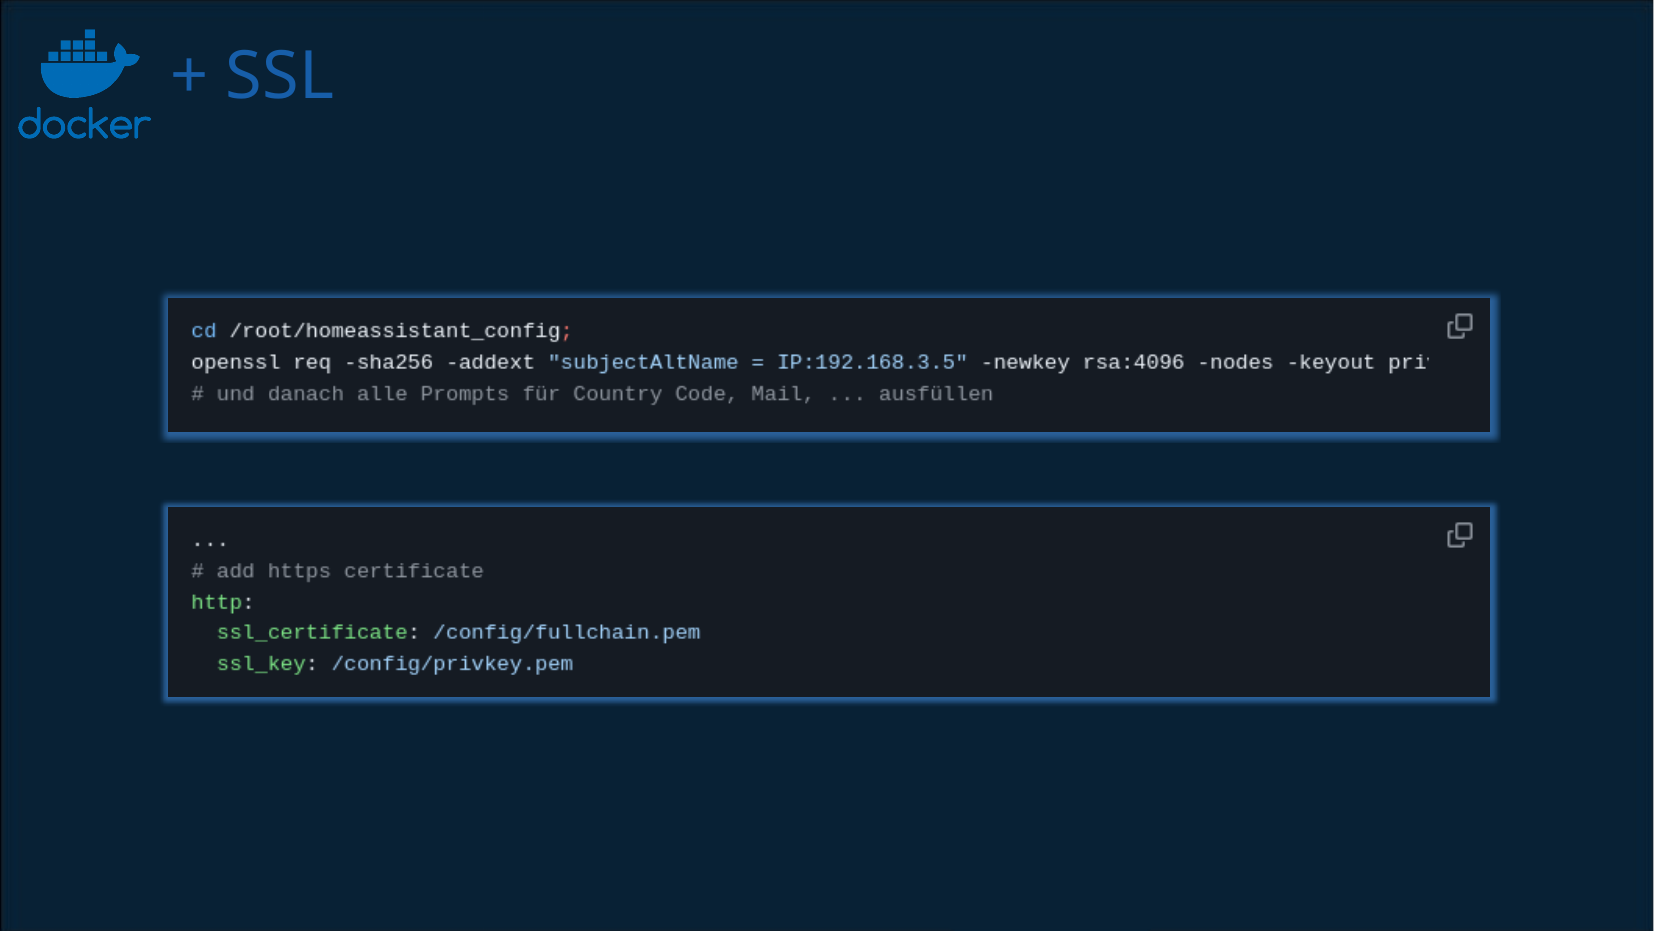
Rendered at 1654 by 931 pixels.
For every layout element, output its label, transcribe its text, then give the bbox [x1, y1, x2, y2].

picture [0, 0, 1654, 931]
text_box + SSL [155, 19, 676, 195]
